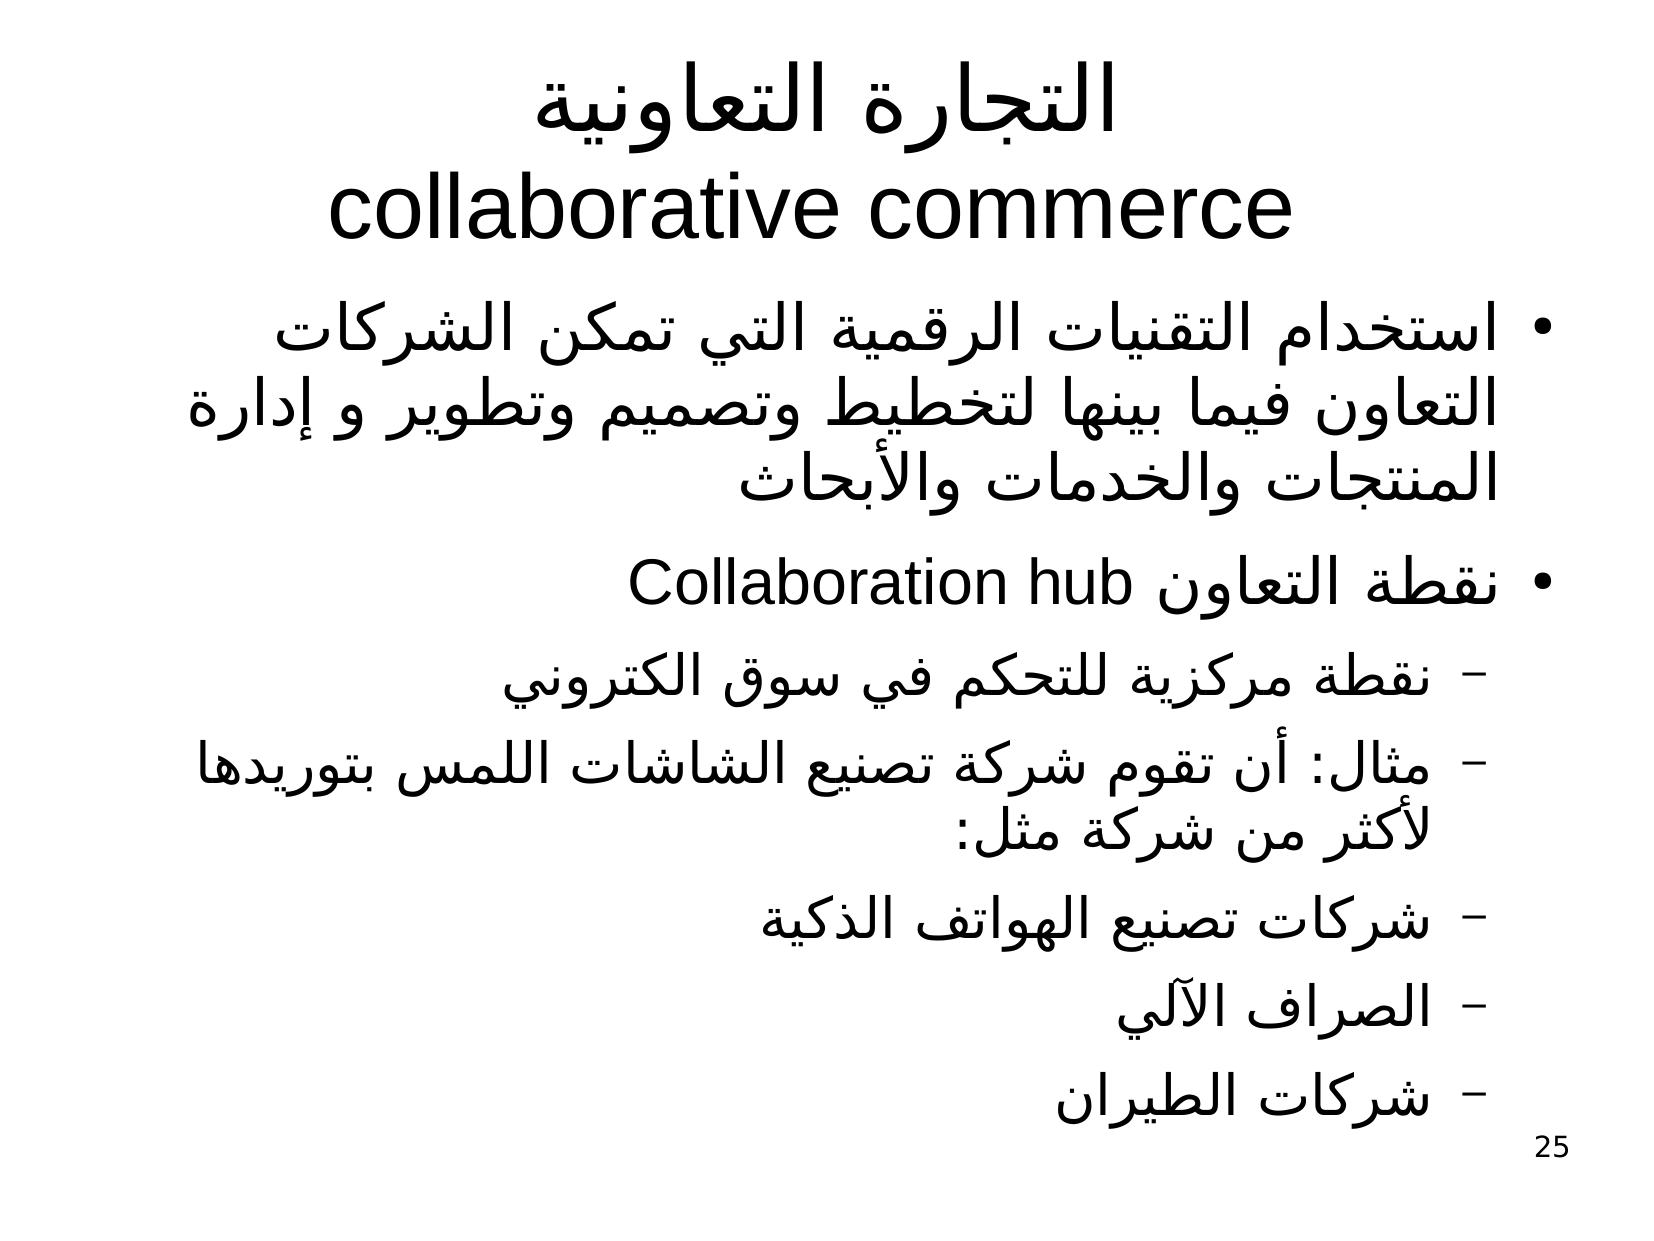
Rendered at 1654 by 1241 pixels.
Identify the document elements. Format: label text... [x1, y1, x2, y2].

list استخدام التقنيات الرقمية التي تمكن الشركات التعاون فيما بينها لتخطيط وتصميم وتطوير و إدارة المنتجات والخدمات والأبحاث نقطة التعاون Collaboration hub نقطة مركزية للتحكم في سوق الكتروني مثال: أن تقوم شركة تصنيع الشاشات اللمس بتوريدها لأكثر من شركة مثل: شركات تصنيع الهواتف الذكية الصراف الآلي شركات الطيران [82, 290, 1571, 1134]
title التجارة التعاونية collaborative commerce [82, 41, 1571, 265]
